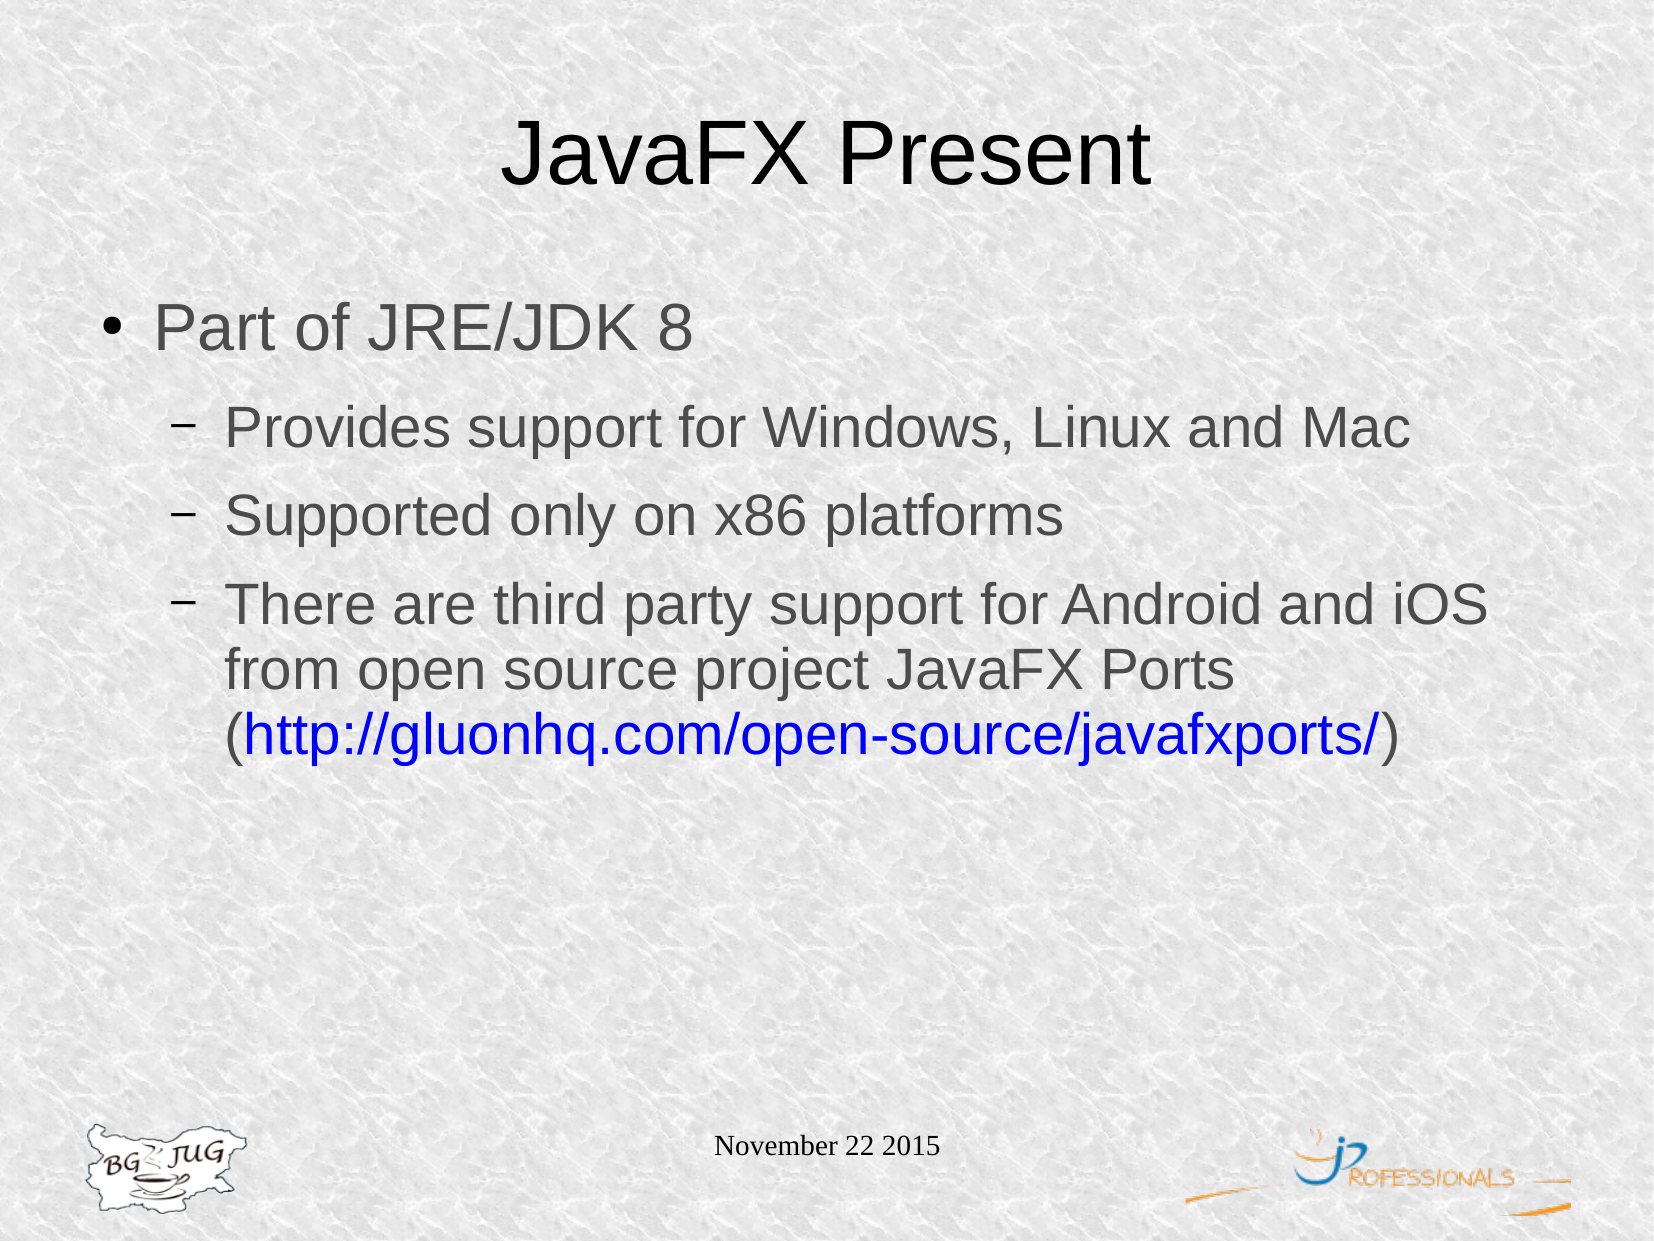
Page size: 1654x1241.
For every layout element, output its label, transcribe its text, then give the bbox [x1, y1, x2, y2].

title JavaFX Present [82, 49, 1571, 257]
picture [0, 0, 1654, 1241]
list Part of JRE/JDK 8 Provides support for Windows, Linux and Mac Supported only on x86 platforms There are third party support for Android and iOS from open source project JavaFX Ports (http://gluonhq.com/open-source/javafxports/) [82, 290, 1571, 1010]
